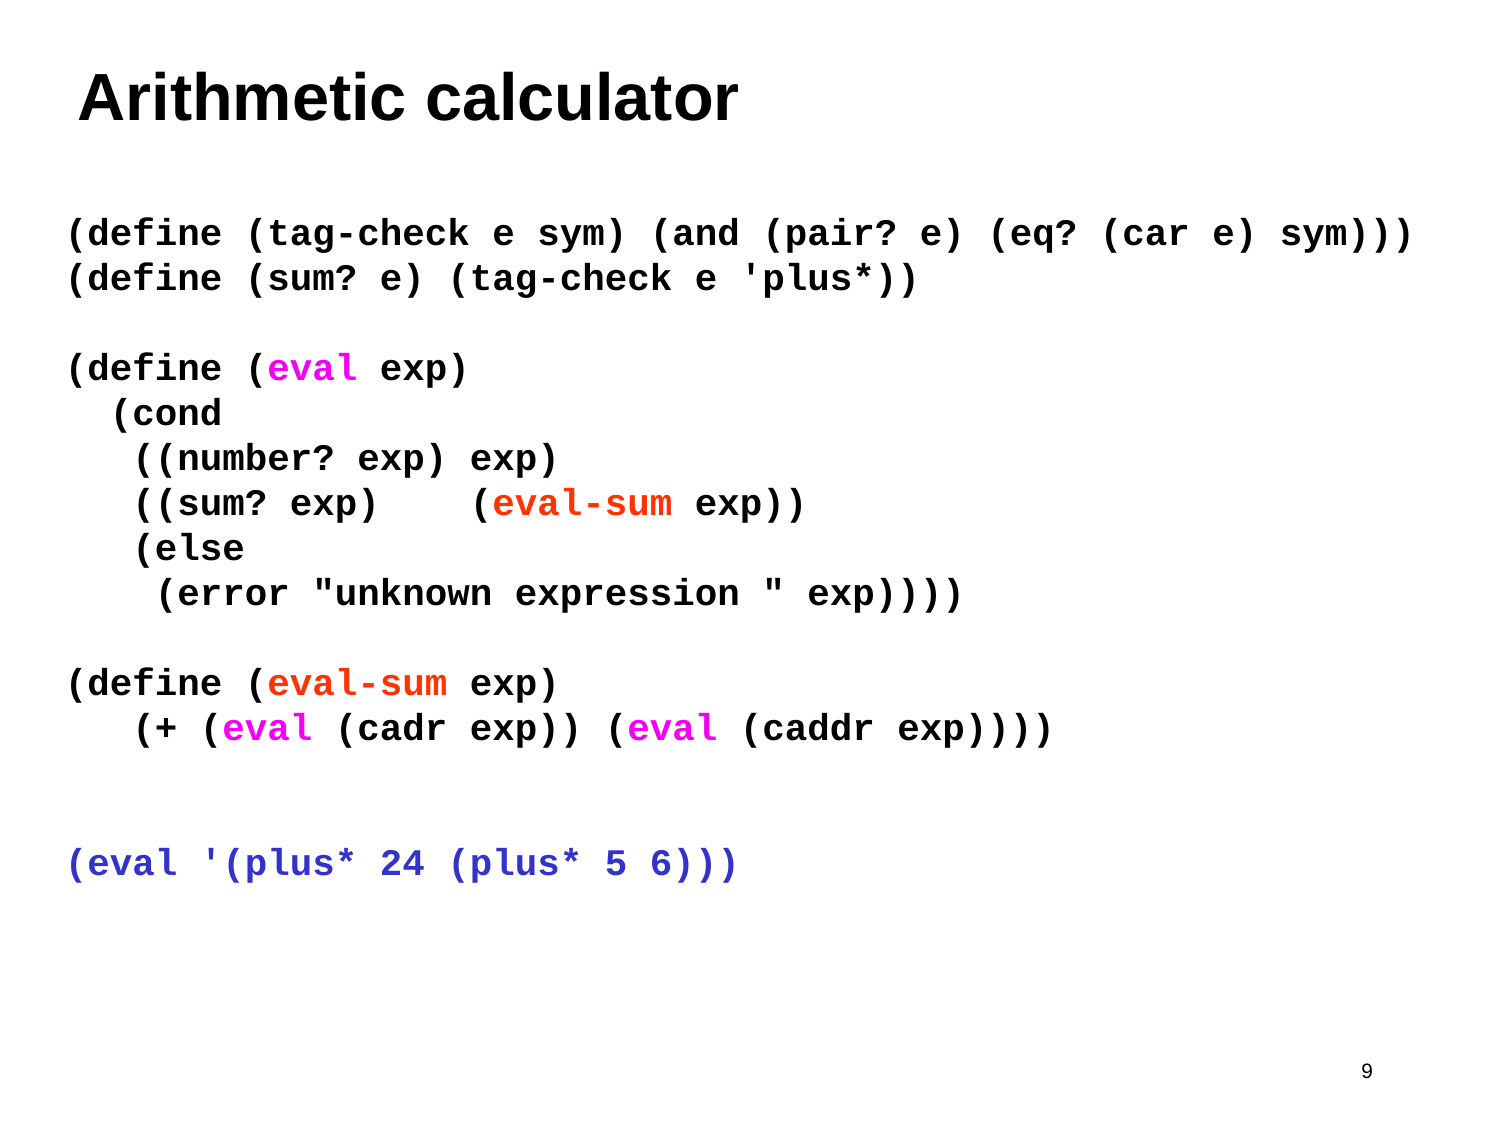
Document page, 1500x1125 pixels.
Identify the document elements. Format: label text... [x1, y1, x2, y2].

text_box Arithmetic calculator [62, 24, 1338, 163]
text_box <number> [1025, 1049, 1388, 1101]
text_box (define (tag-check e sym) (and (pair? e) (eq? (car e) sym))) (define (sum? e) (tag-check e 'plus*)) (define (eval exp) (cond ((number? exp) exp) ((sum? exp) (eval-sum exp)) (else (error "unknown expression " exp)))) (define (eval-sum exp) (+ (eval (cadr exp)) (eval (caddr exp)))) (eval '(plus* 24 (plus* 5 6))) [50, 199, 1450, 891]
